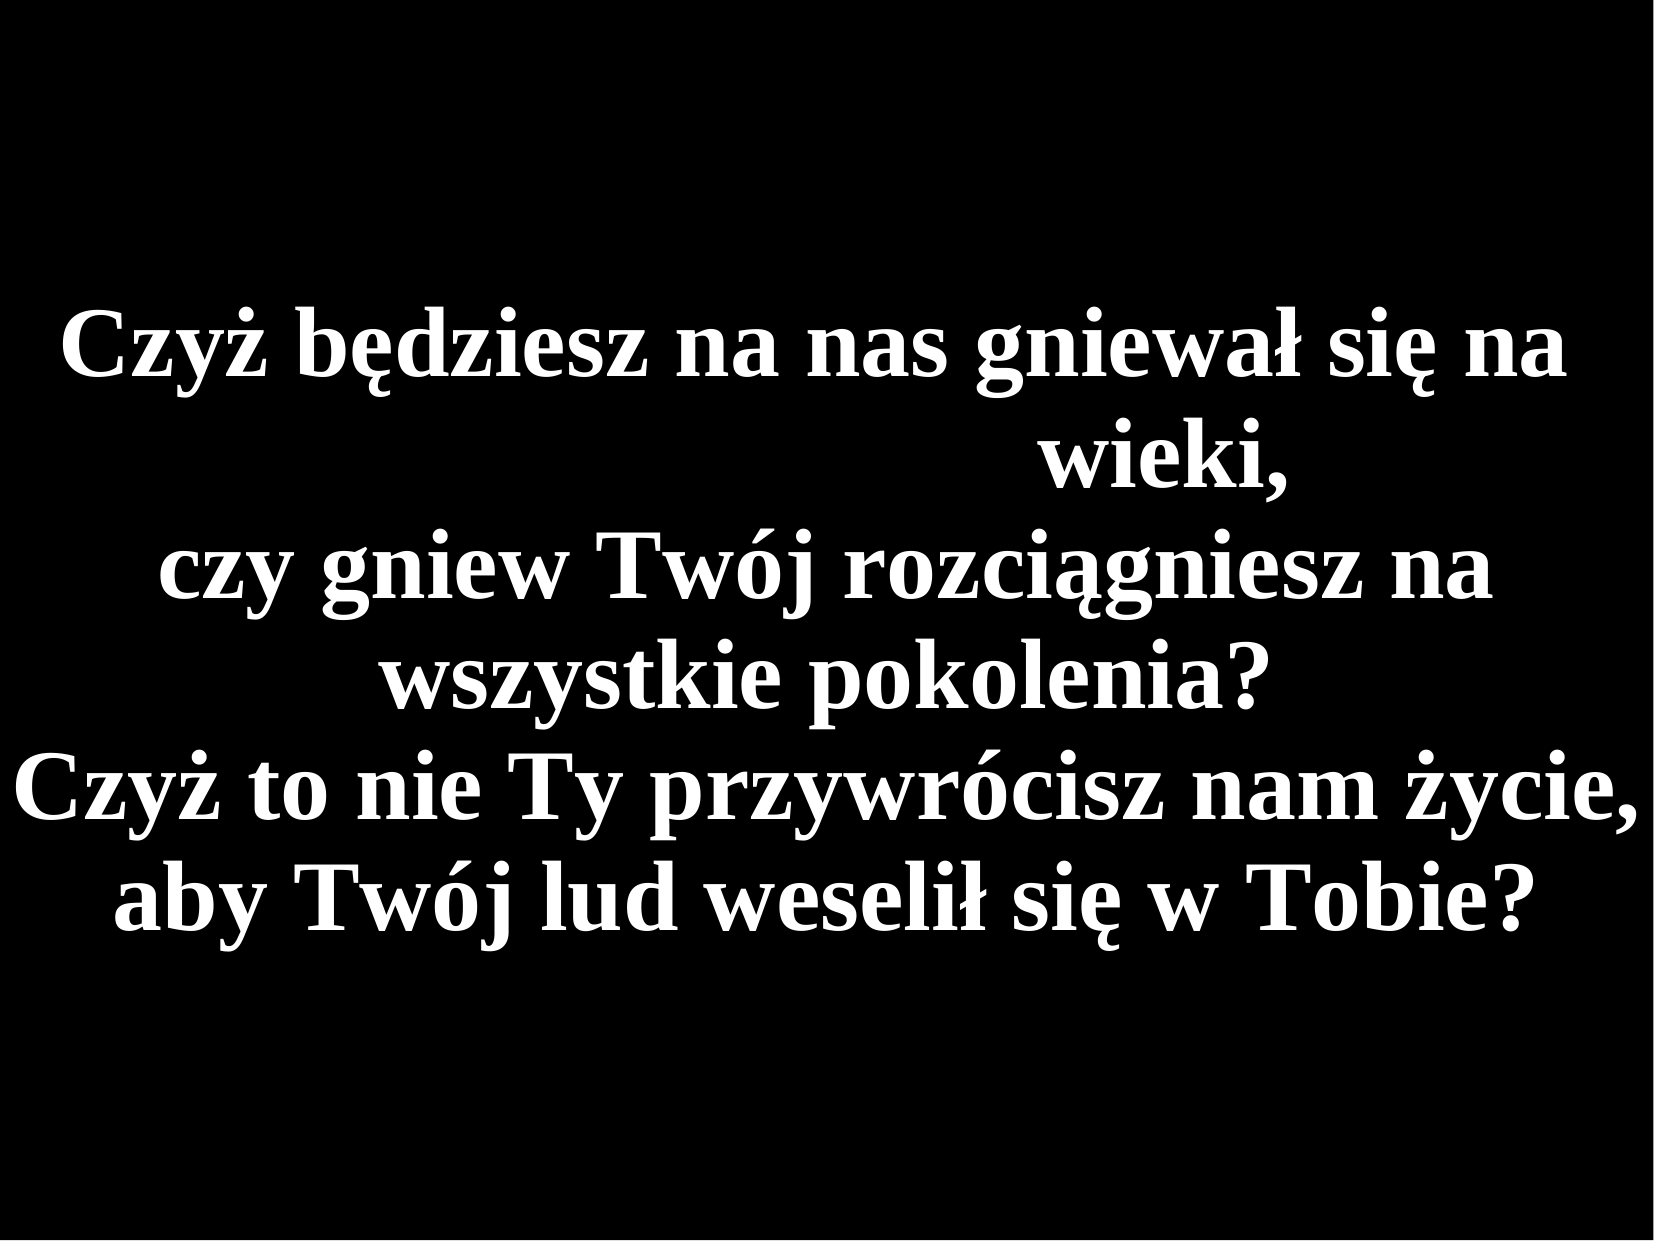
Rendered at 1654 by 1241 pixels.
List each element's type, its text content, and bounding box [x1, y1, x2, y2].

title Czyż będziesz na nas gniewał się na wieki, czy gniew Twój rozciągniesz na wszystkie pokolenia? Czyż to nie Ty przywrócisz nam życie, aby Twój lud weselił się w Tobie? [0, 0, 1654, 1241]
